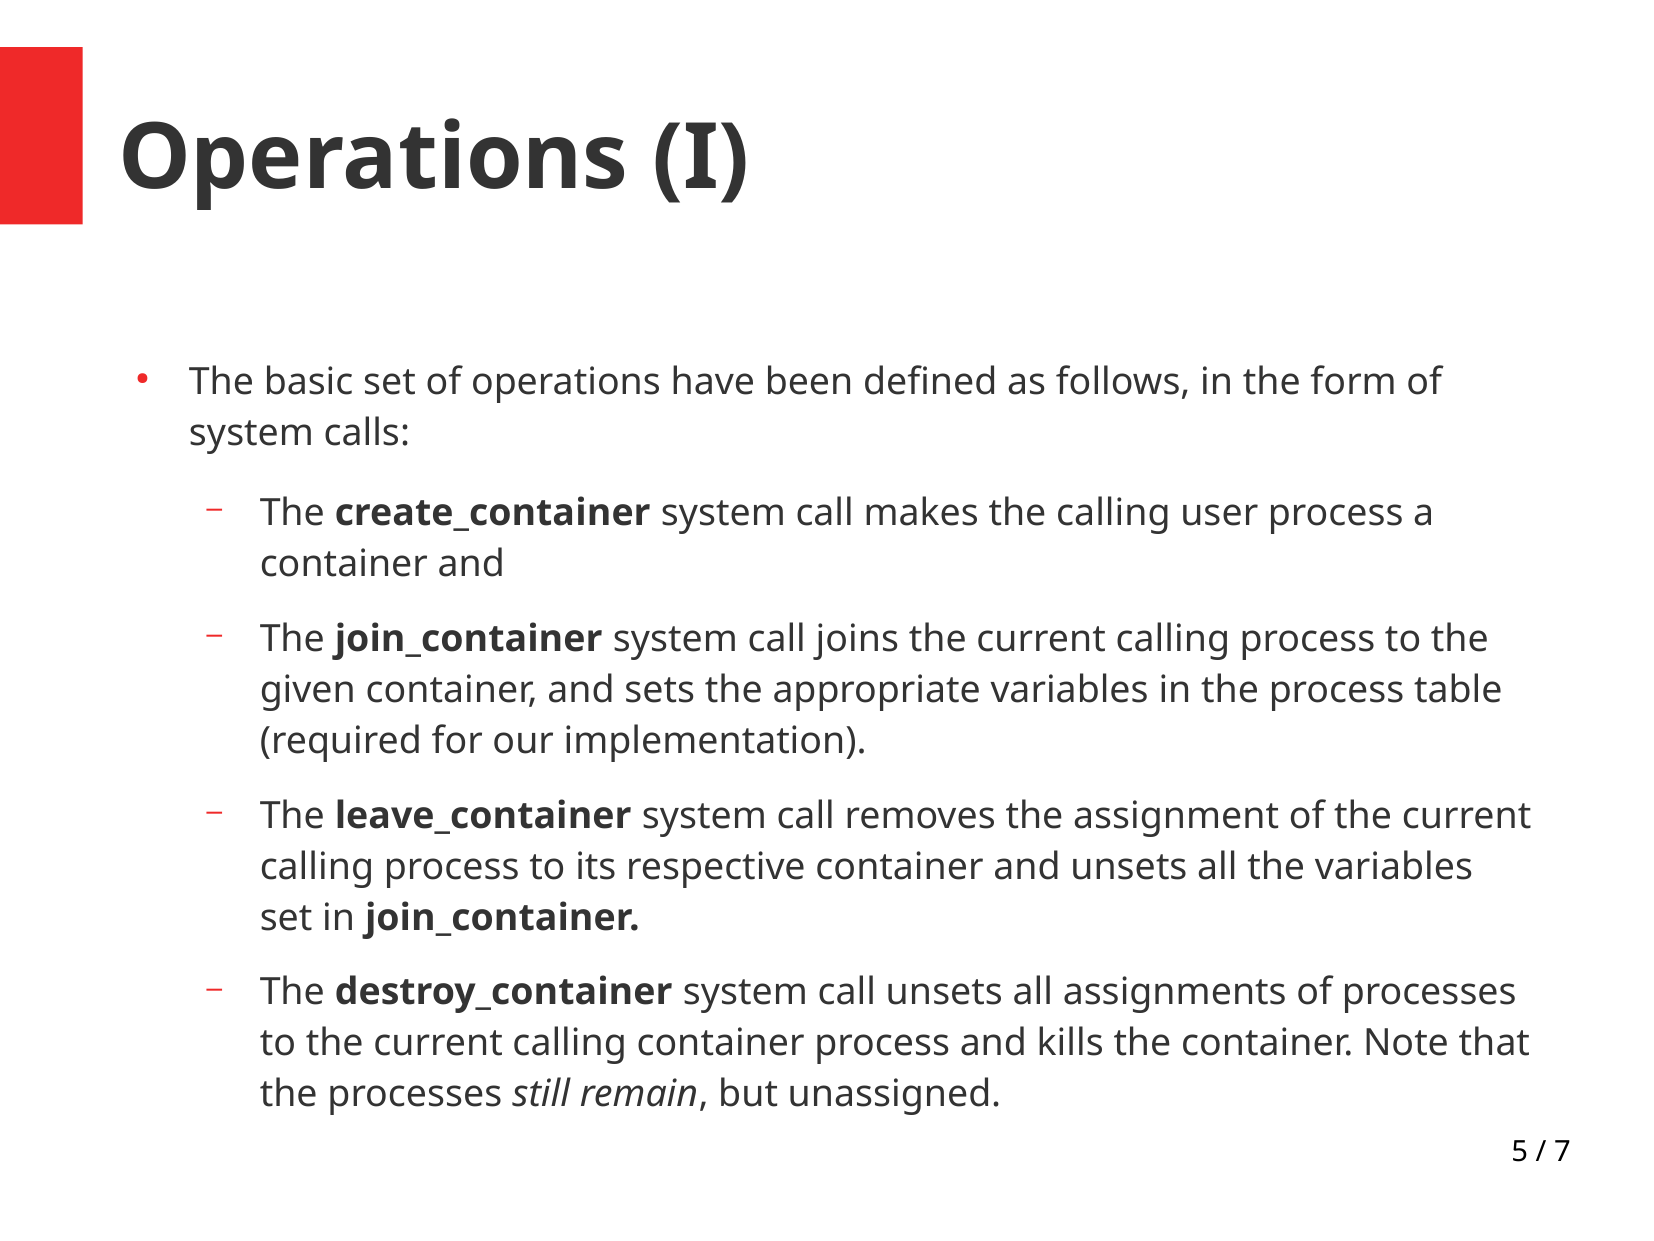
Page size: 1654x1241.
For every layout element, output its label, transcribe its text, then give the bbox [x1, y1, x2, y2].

list The basic set of operations have been defined as follows, in the form of system calls: The create_container system call makes the calling user process a container and The join_container system call joins the current calling process to the given container, and sets the appropriate variables in the process table (required for our implementation). The leave_container system call removes the assignment of the current calling process to its respective container and unsets all the variables set in join_container. The destroy_container system call unsets all assignments of processes to the current calling container process and kills the container. Note that the processes still remain, but unassigned. [118, 354, 1536, 1074]
title Operations (I) [118, 49, 1571, 257]
